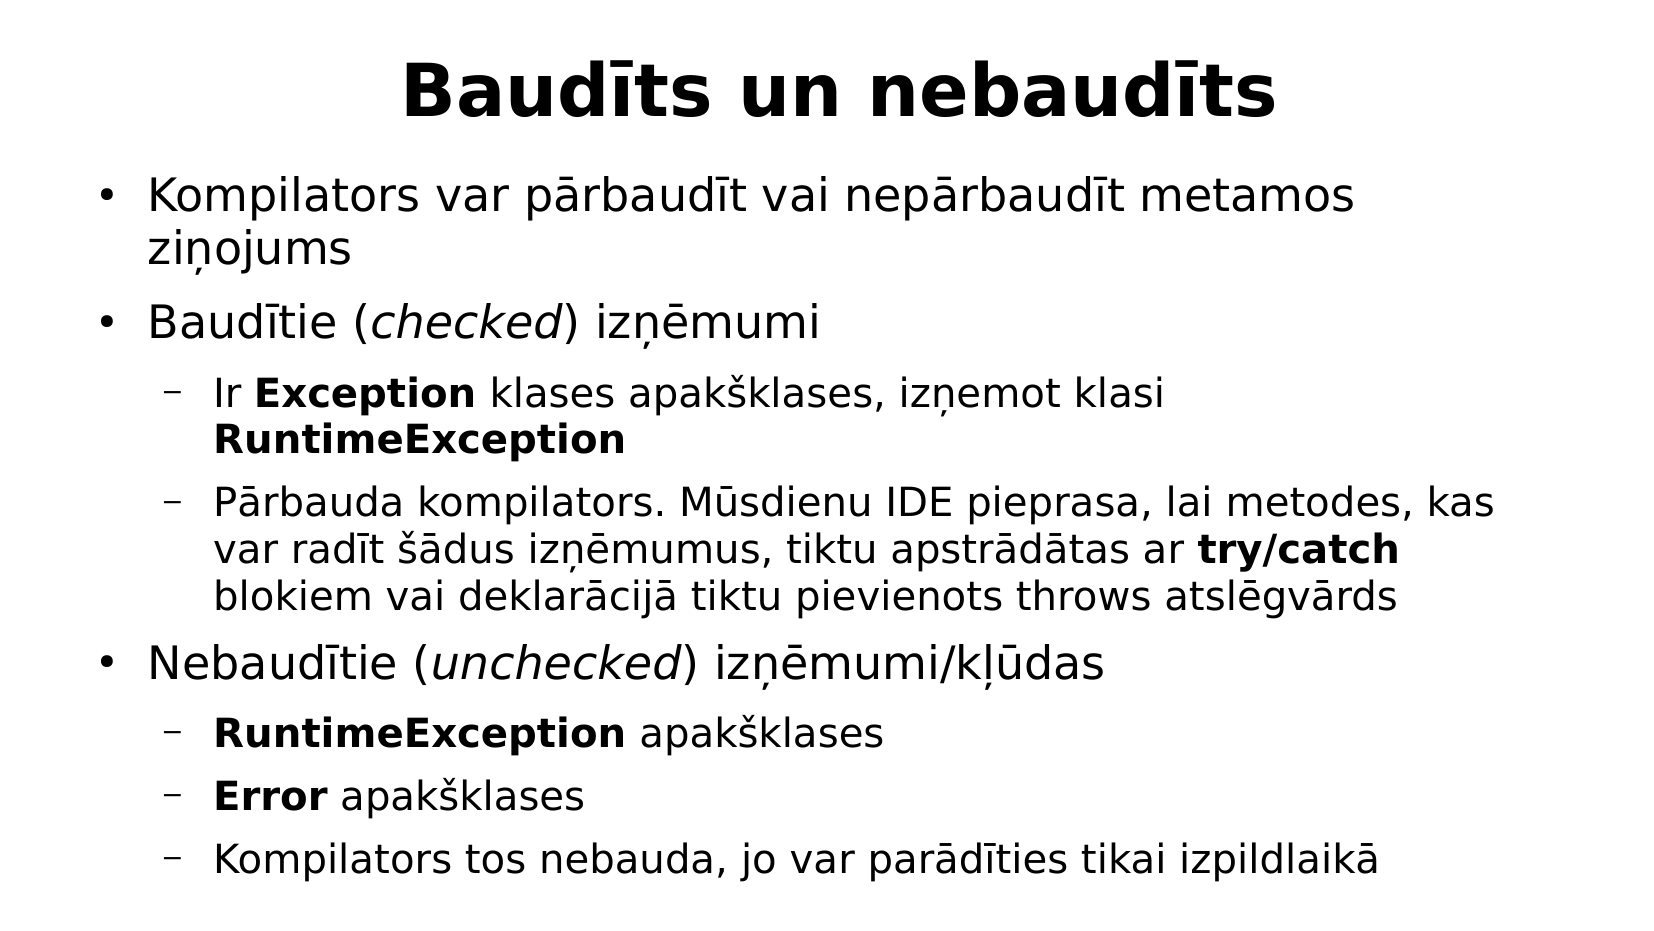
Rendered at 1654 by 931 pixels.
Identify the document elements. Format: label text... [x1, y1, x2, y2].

list Kompilators var pārbaudīt vai nepārbaudīt metamos ziņojums Baudītie (checked) izņēmumi Ir Exception klases apakšklases, izņemot klasi RuntimeException Pārbauda kompilators. Mūsdienu IDE pieprasa, lai metodes, kas var radīt šādus izņēmumus, tiktu apstrādātas ar try/catch blokiem vai deklarācijā tiktu pievienots throws atslēgvārds Nebaudītie (unchecked) izņēmumi/kļūdas RuntimeException apakšklases Error apakšklases Kompilators tos nebauda, ​​jo var parādīties tikai izpildlaikā [82, 168, 1538, 889]
title Baudīts un nebaudīts [82, 37, 1571, 147]
